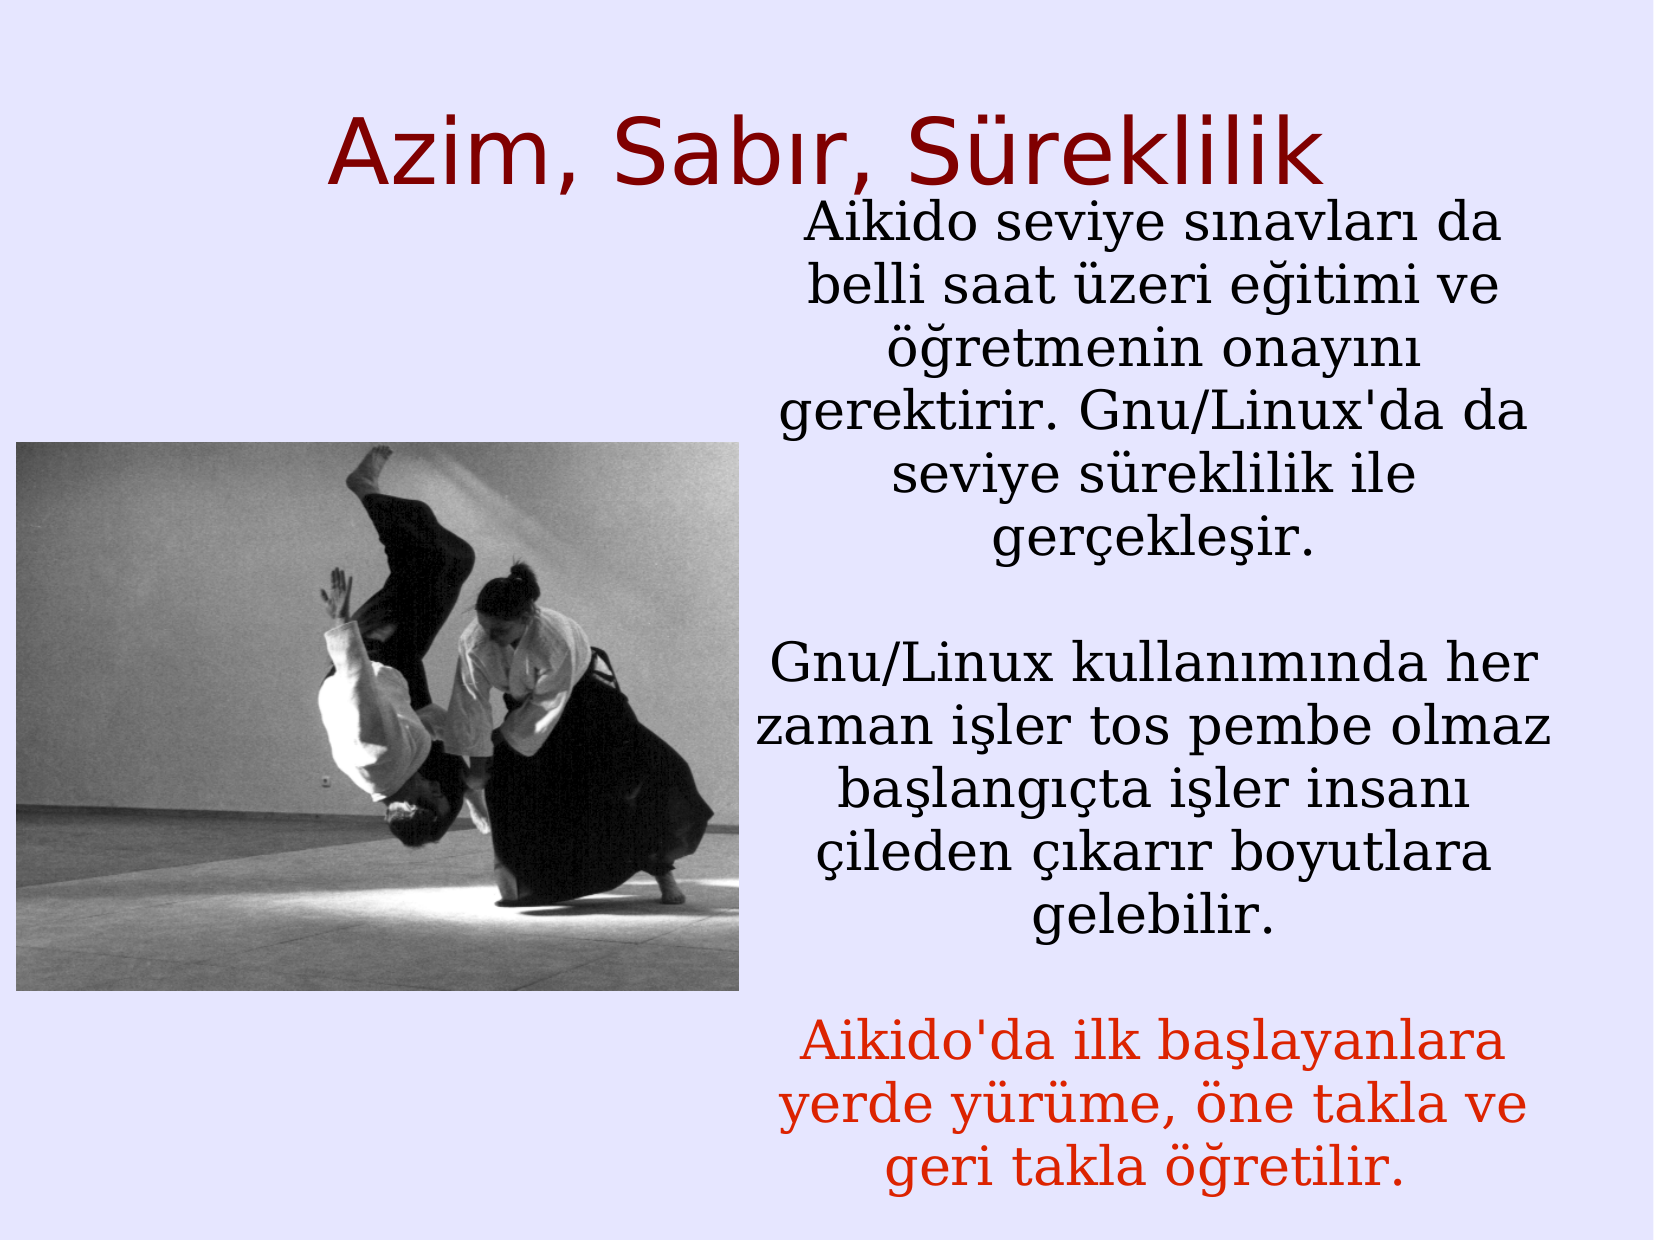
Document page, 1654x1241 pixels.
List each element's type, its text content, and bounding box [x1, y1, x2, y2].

subtitle Aikido seviye sınavları da belli saat üzeri eğitimi ve öğretmenin onayını gerektirir. Gnu/Linux'da da seviye süreklilik ile gerçekleşir. Gnu/Linux kullanımında her zaman işler tos pembe olmaz başlangıçta işler insanı çileden çıkarır boyutlara gelebilir. Aikido'da ilk başlayanlara yerde yürüme, öne takla ve geri takla öğretilir. [738, 189, 1571, 1199]
title Azim, Sabır, Süreklilik [82, 49, 1571, 257]
picture [16, 442, 739, 991]
